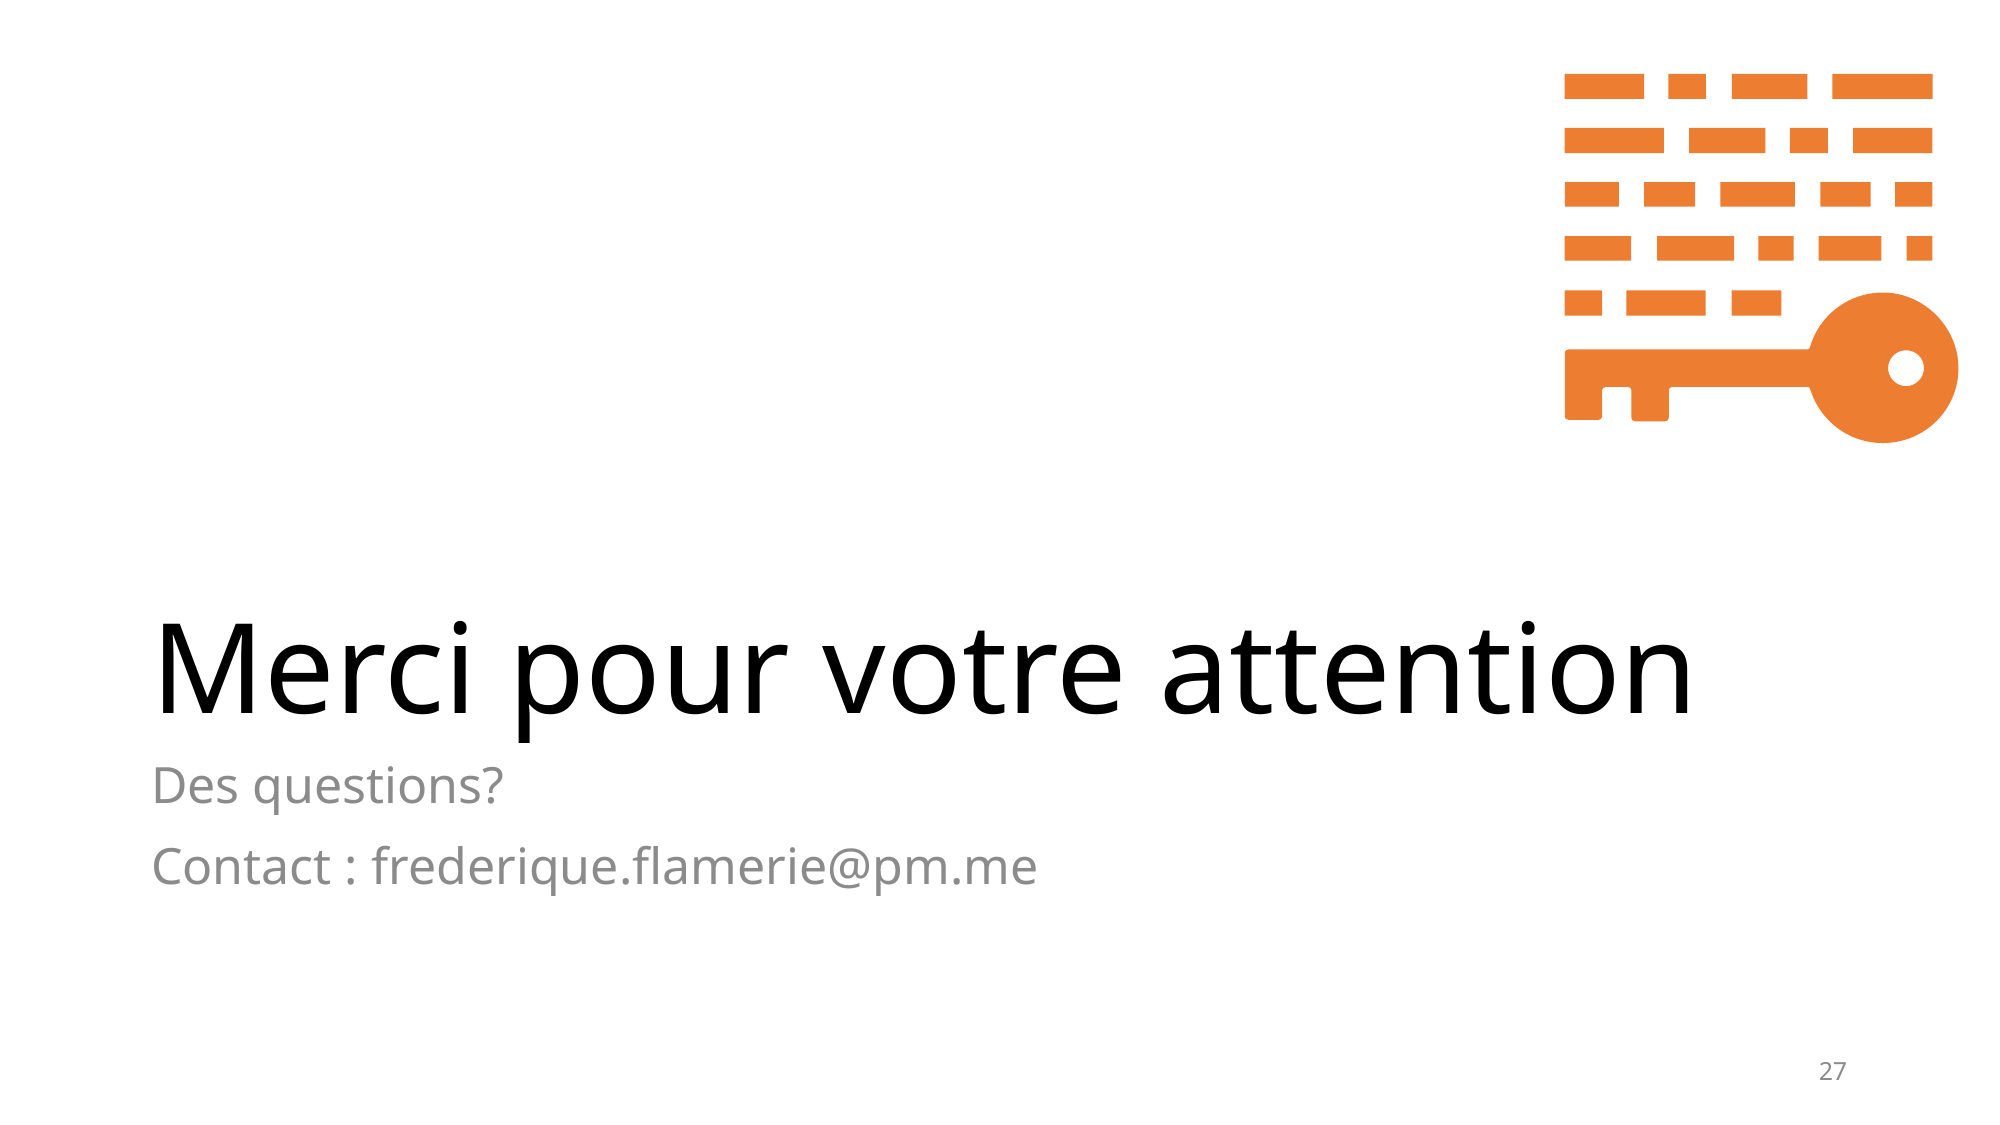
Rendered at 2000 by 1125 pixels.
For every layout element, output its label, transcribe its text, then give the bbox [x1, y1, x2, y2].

text_box [1906, 236, 1933, 261]
text_box [1564, 73, 1645, 99]
title Merci pour votre attention [136, 280, 1862, 749]
text_box [1564, 182, 1619, 207]
text_box [1626, 290, 1706, 316]
text_box [1731, 73, 1808, 99]
text_box [1644, 182, 1696, 207]
text_box [1689, 127, 1766, 154]
text_box [1657, 236, 1735, 261]
text_box [1853, 127, 1933, 154]
text_box [1818, 236, 1882, 261]
text_box [1564, 292, 1959, 444]
text_box [1564, 290, 1603, 316]
text_box [1832, 73, 1933, 99]
text_box [1758, 236, 1794, 261]
text_box [1564, 127, 1664, 154]
list Des questions? Contact : frederique.flamerie@pm.me [136, 752, 1862, 999]
text_box [1789, 127, 1828, 154]
text_box [1564, 236, 1632, 261]
text_box [1720, 182, 1795, 207]
text_box [1668, 73, 1706, 99]
text_box [1895, 182, 1933, 207]
text_box [1731, 290, 1782, 316]
text_box [1820, 182, 1871, 207]
